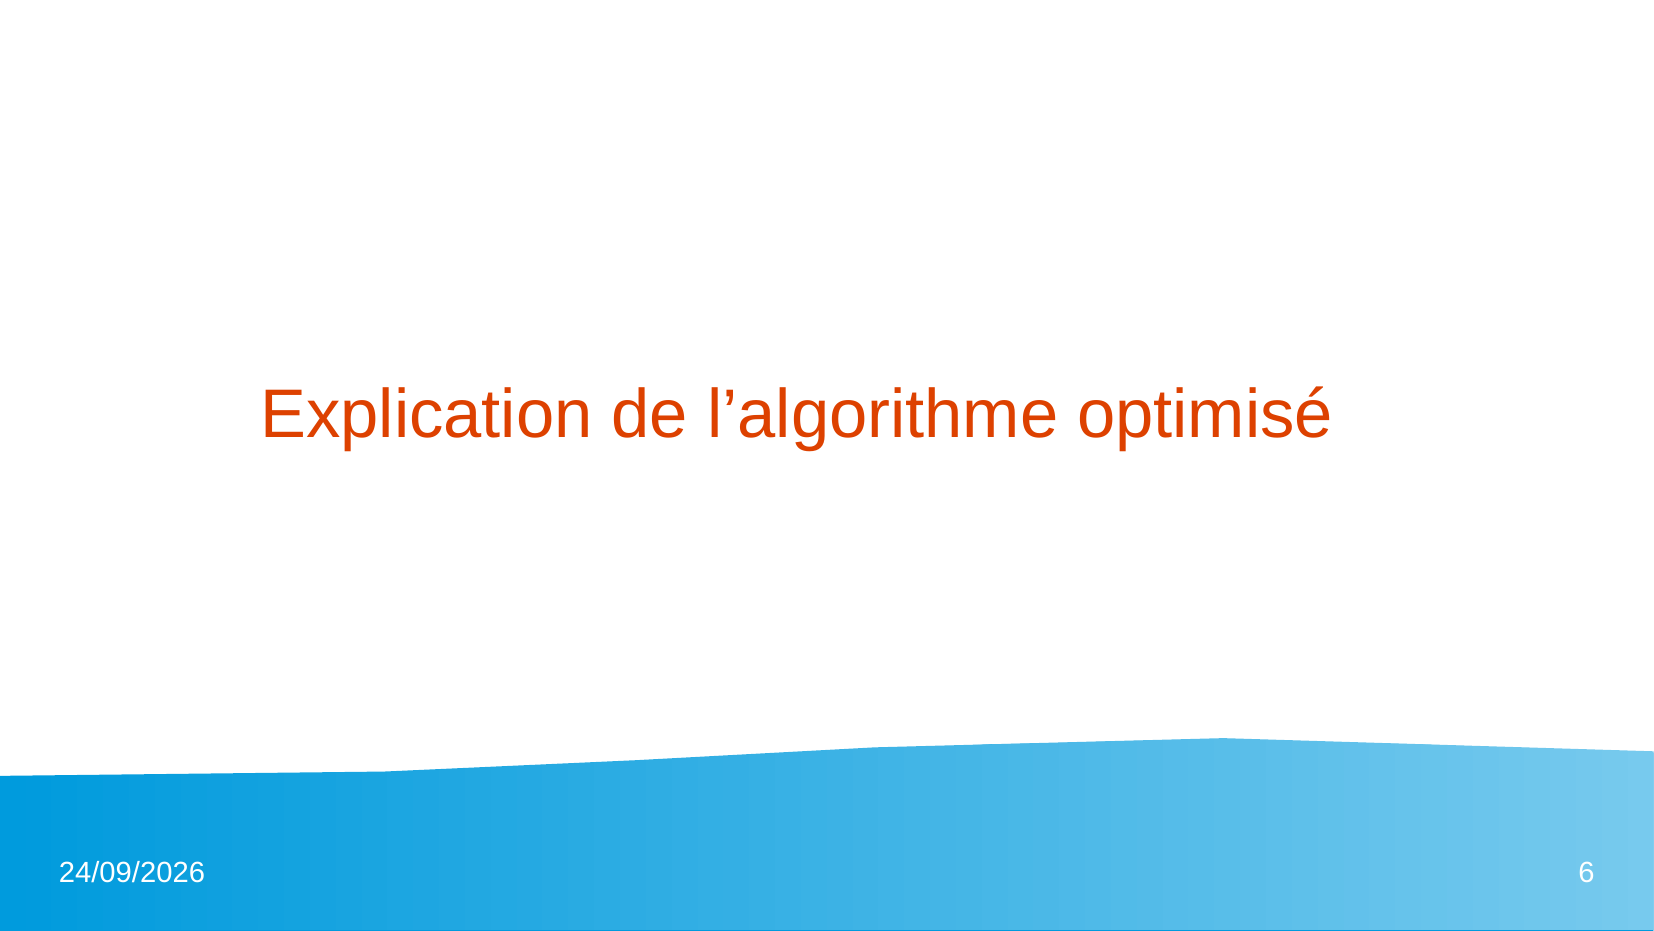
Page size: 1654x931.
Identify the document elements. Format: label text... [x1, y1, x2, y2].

title Explication de l’algorithme optimisé [59, 265, 1536, 562]
